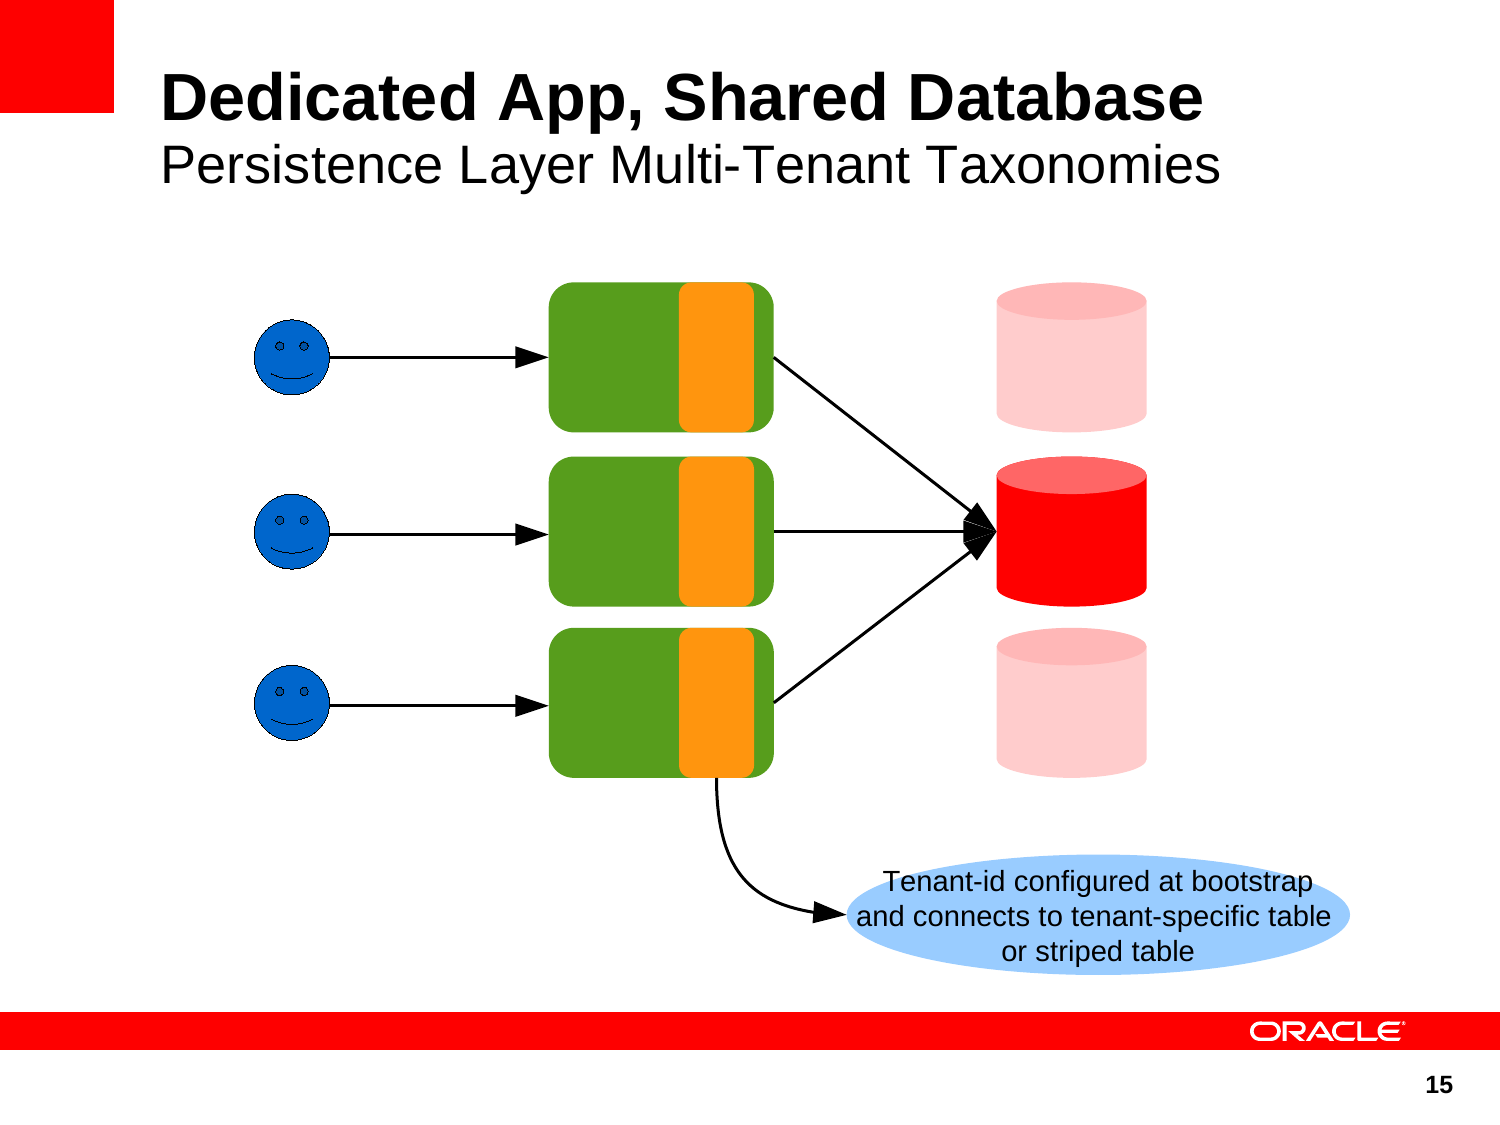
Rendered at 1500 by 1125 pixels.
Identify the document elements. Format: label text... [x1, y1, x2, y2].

text_box [996, 648, 1147, 778]
text_box [254, 494, 330, 570]
text_box [548, 456, 774, 607]
picture [0, 0, 114, 113]
text_box [254, 665, 330, 741]
title Dedicated App, Shared Database Persistence Layer Multi-Tenant Taxonomies [145, 49, 1390, 205]
picture [0, 1012, 1500, 1050]
text_box [548, 627, 774, 778]
text_box Tenant-id configured at bootstrap and connects to tenant-specific table or striped table [846, 854, 1351, 976]
text_box [254, 319, 330, 395]
text_box [996, 302, 1147, 433]
text_box [548, 282, 774, 433]
text_box [996, 477, 1147, 607]
